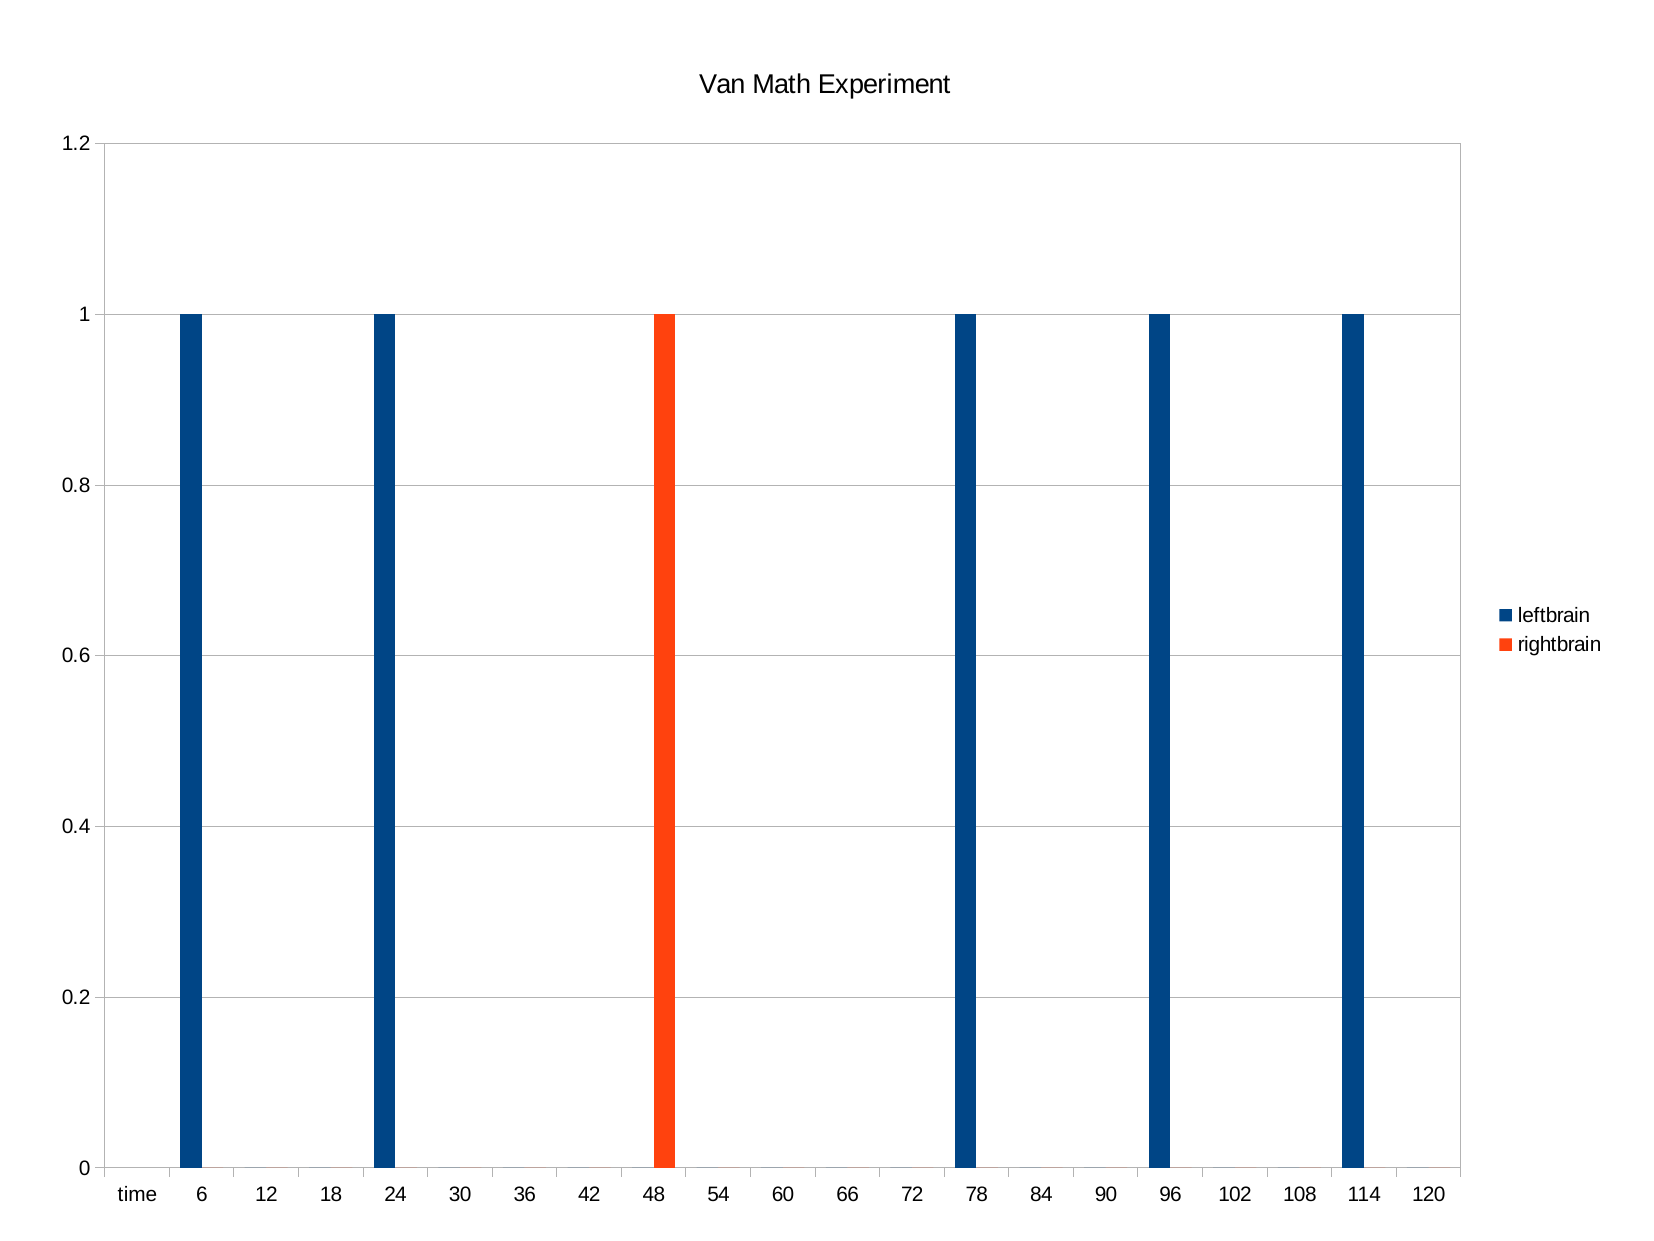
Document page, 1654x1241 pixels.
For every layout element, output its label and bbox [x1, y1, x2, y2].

chart [30, 30, 1621, 1231]
